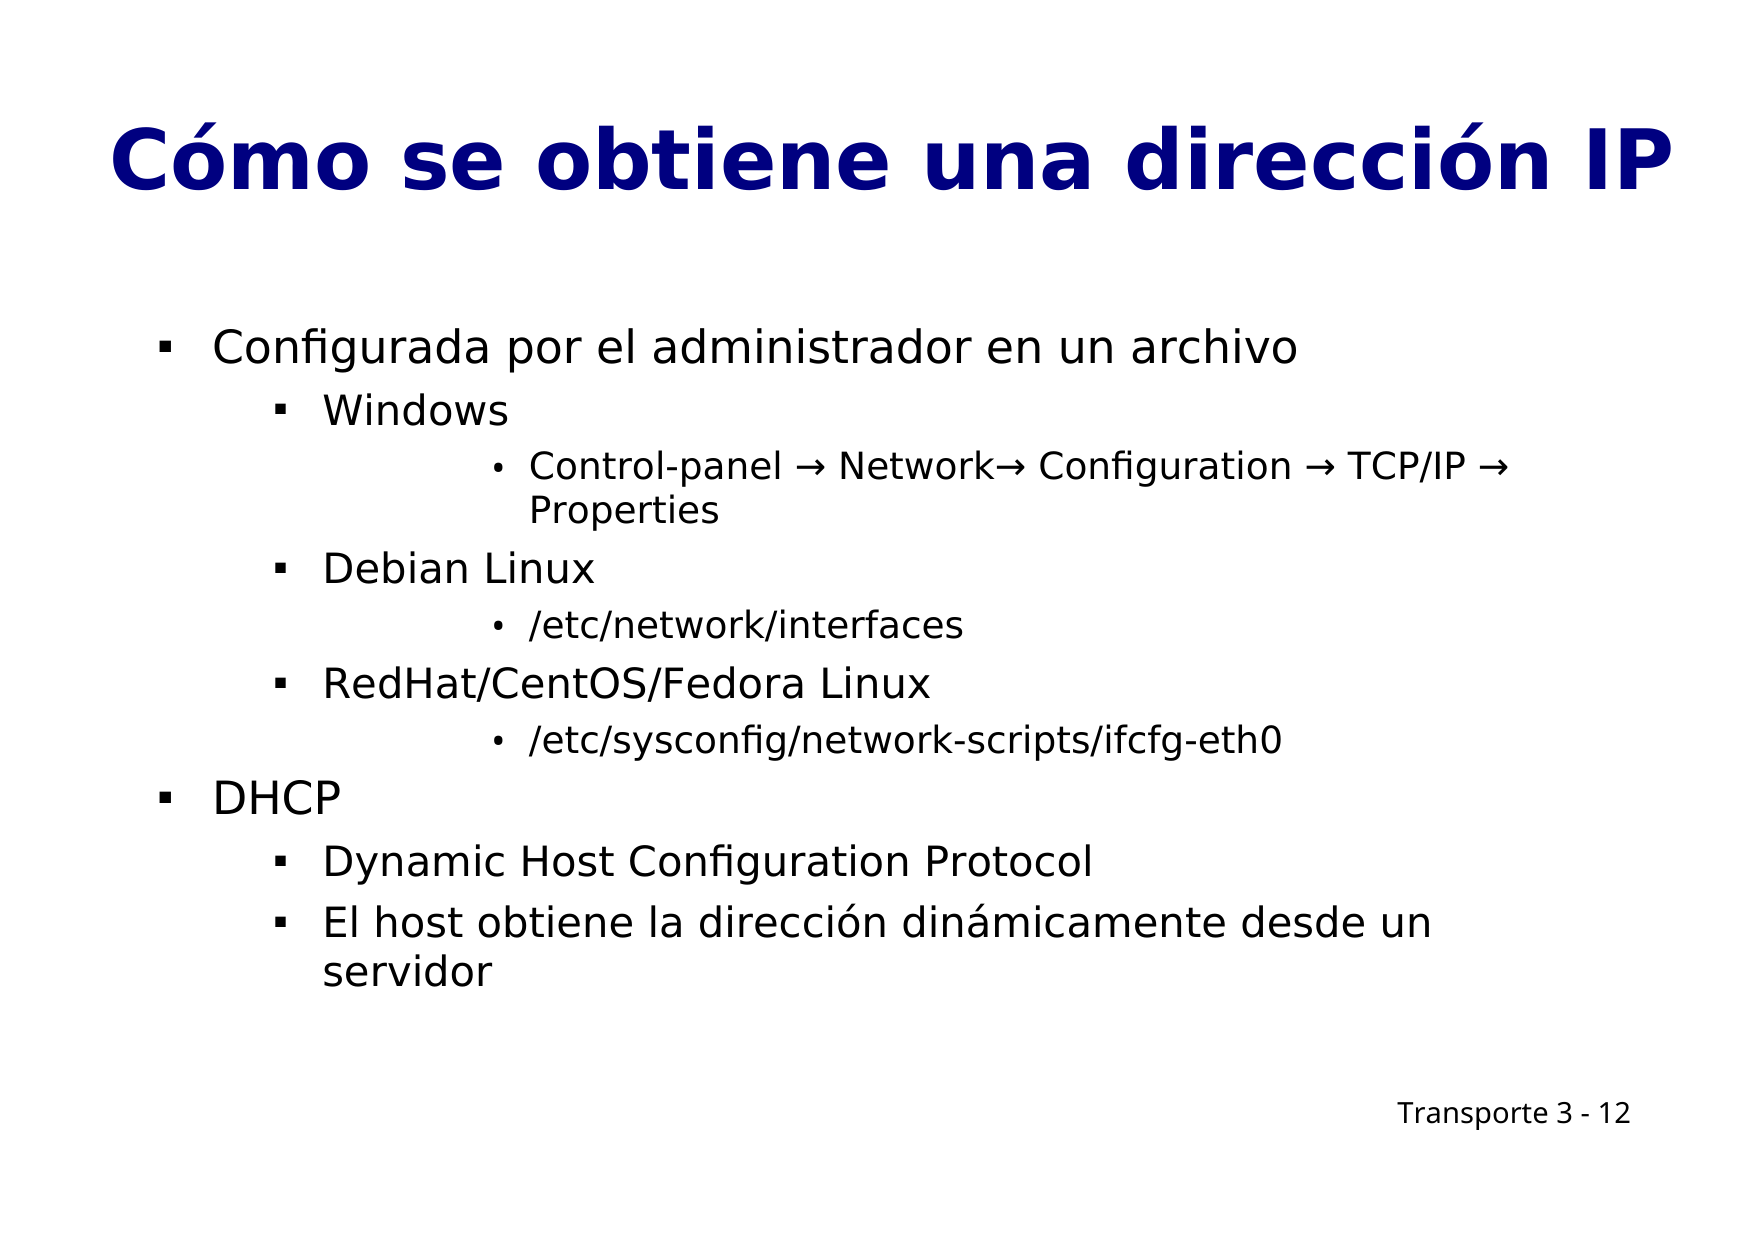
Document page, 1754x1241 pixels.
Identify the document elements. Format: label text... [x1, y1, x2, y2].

title Cómo se obtiene una dirección IP [109, 59, 1696, 262]
list Configurada por el administrador en un archivo Windows Control-panel → Network→ Configuration → TCP/IP → Properties Debian Linux /etc/network/interfaces RedHat/CentOS/Fedora Linux /etc/sysconfig/network-scripts/ifcfg-eth0 DHCP Dynamic Host Configuration Protocol El host obtiene la dirección dinámicamente desde un servidor [154, 320, 1546, 996]
